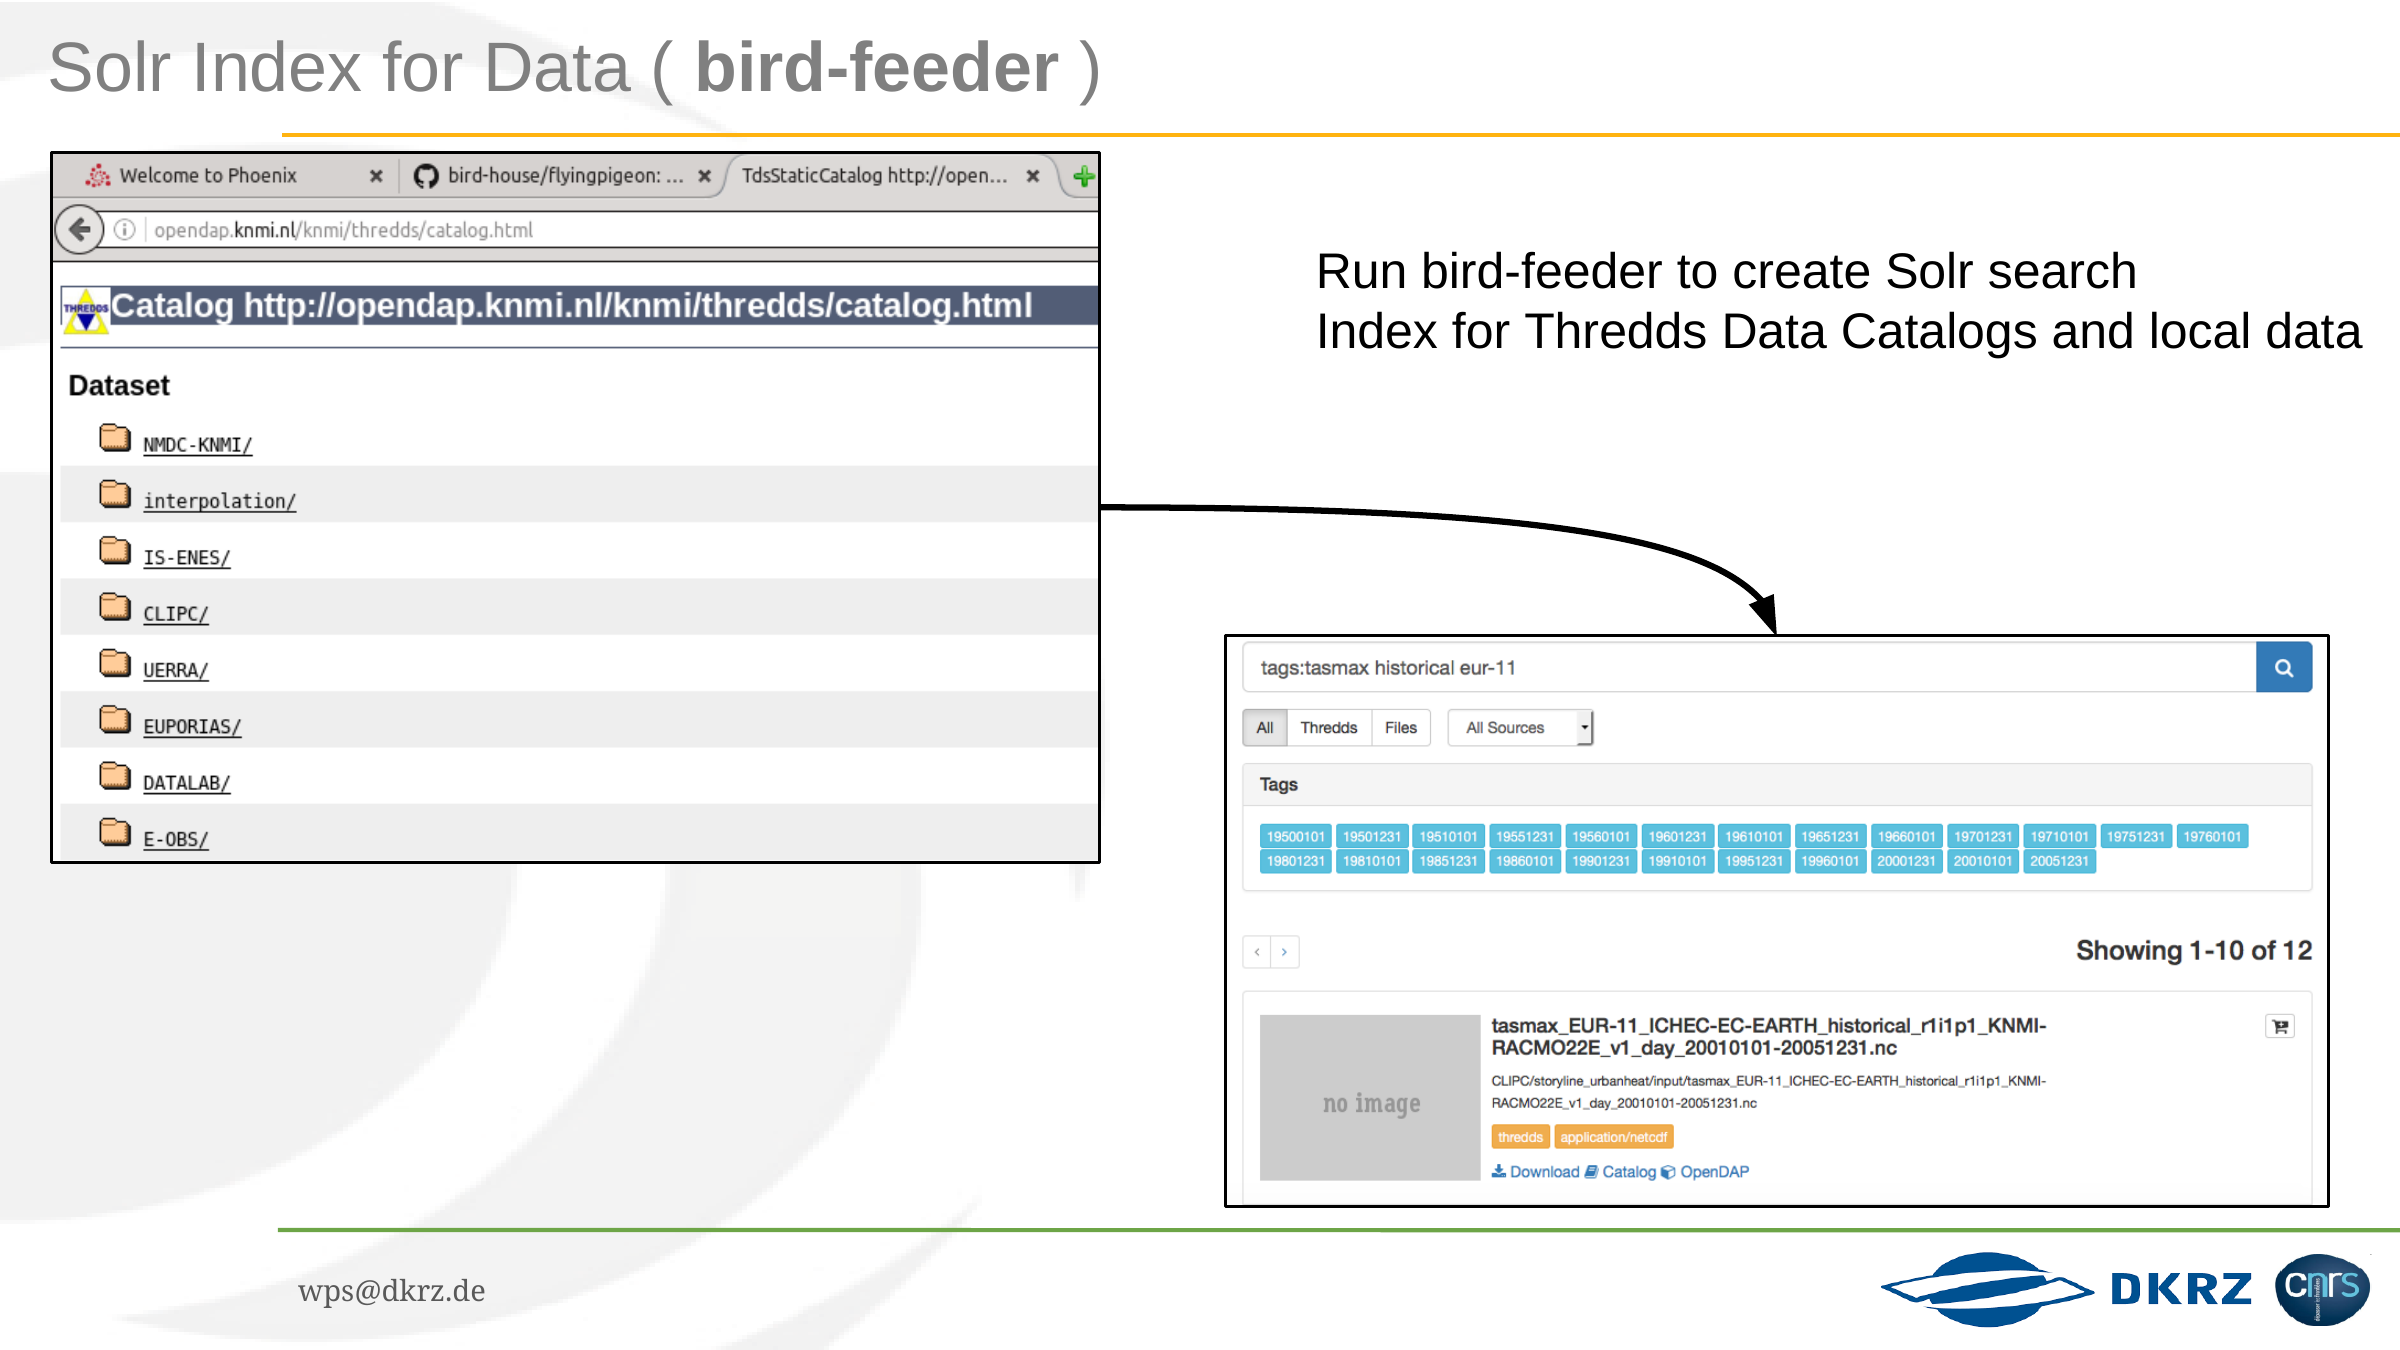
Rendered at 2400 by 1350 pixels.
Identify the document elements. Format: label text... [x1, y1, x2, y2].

text_box Run bird-feeder to create Solr search Index for Thredds Data Catalogs and local data [1301, 231, 2379, 367]
picture [0, 0, 2400, 1350]
text_box Solr Index for Data ( bird-feeder ) [47, 0, 1394, 130]
